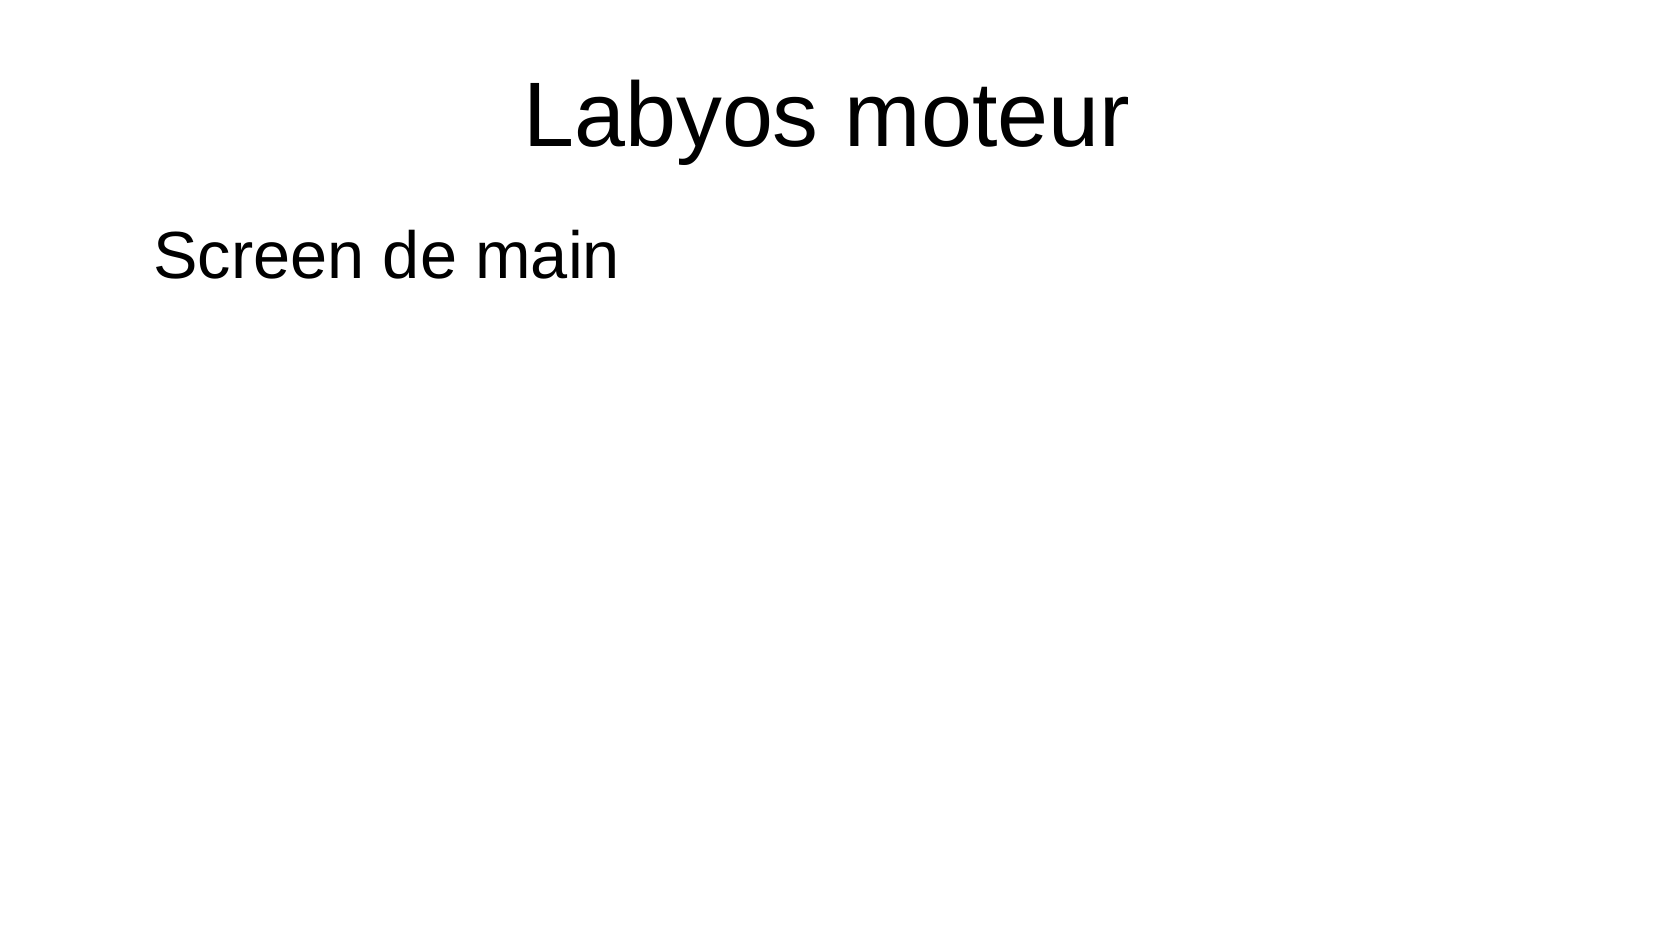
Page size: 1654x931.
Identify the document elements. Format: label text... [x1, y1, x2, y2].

list Screen de main [82, 217, 1571, 758]
title Labyos moteur [82, 37, 1571, 193]
